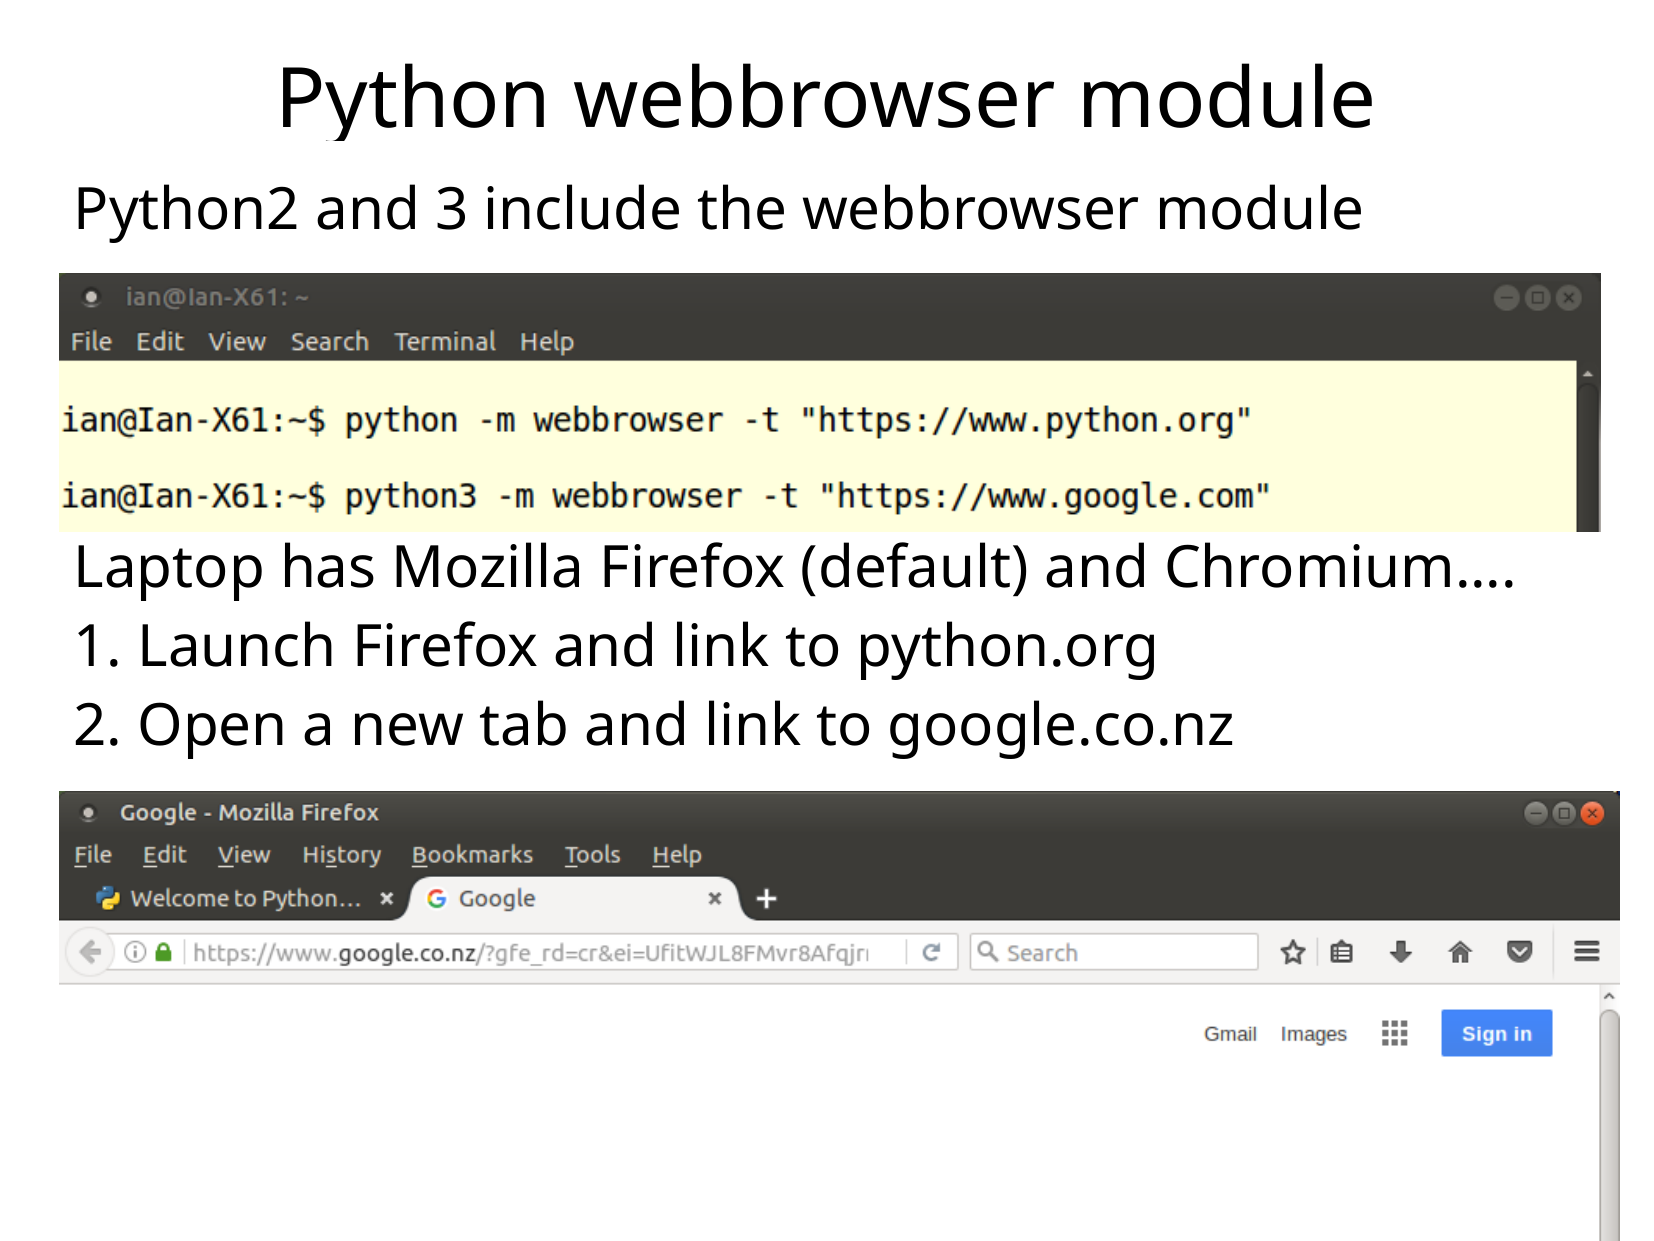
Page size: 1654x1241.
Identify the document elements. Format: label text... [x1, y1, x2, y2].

text_box Python2 and 3 include the webbrowser module [59, 141, 1571, 272]
picture [59, 273, 1601, 532]
title Python webbrowser module [82, 49, 1571, 141]
text_box Laptop has Mozilla Firefox (default) and Chromium.... 1. Launch Firefox and link to python.org 2. Open a new tab and link to google.co.nz [59, 578, 1571, 709]
picture [59, 791, 1620, 1241]
